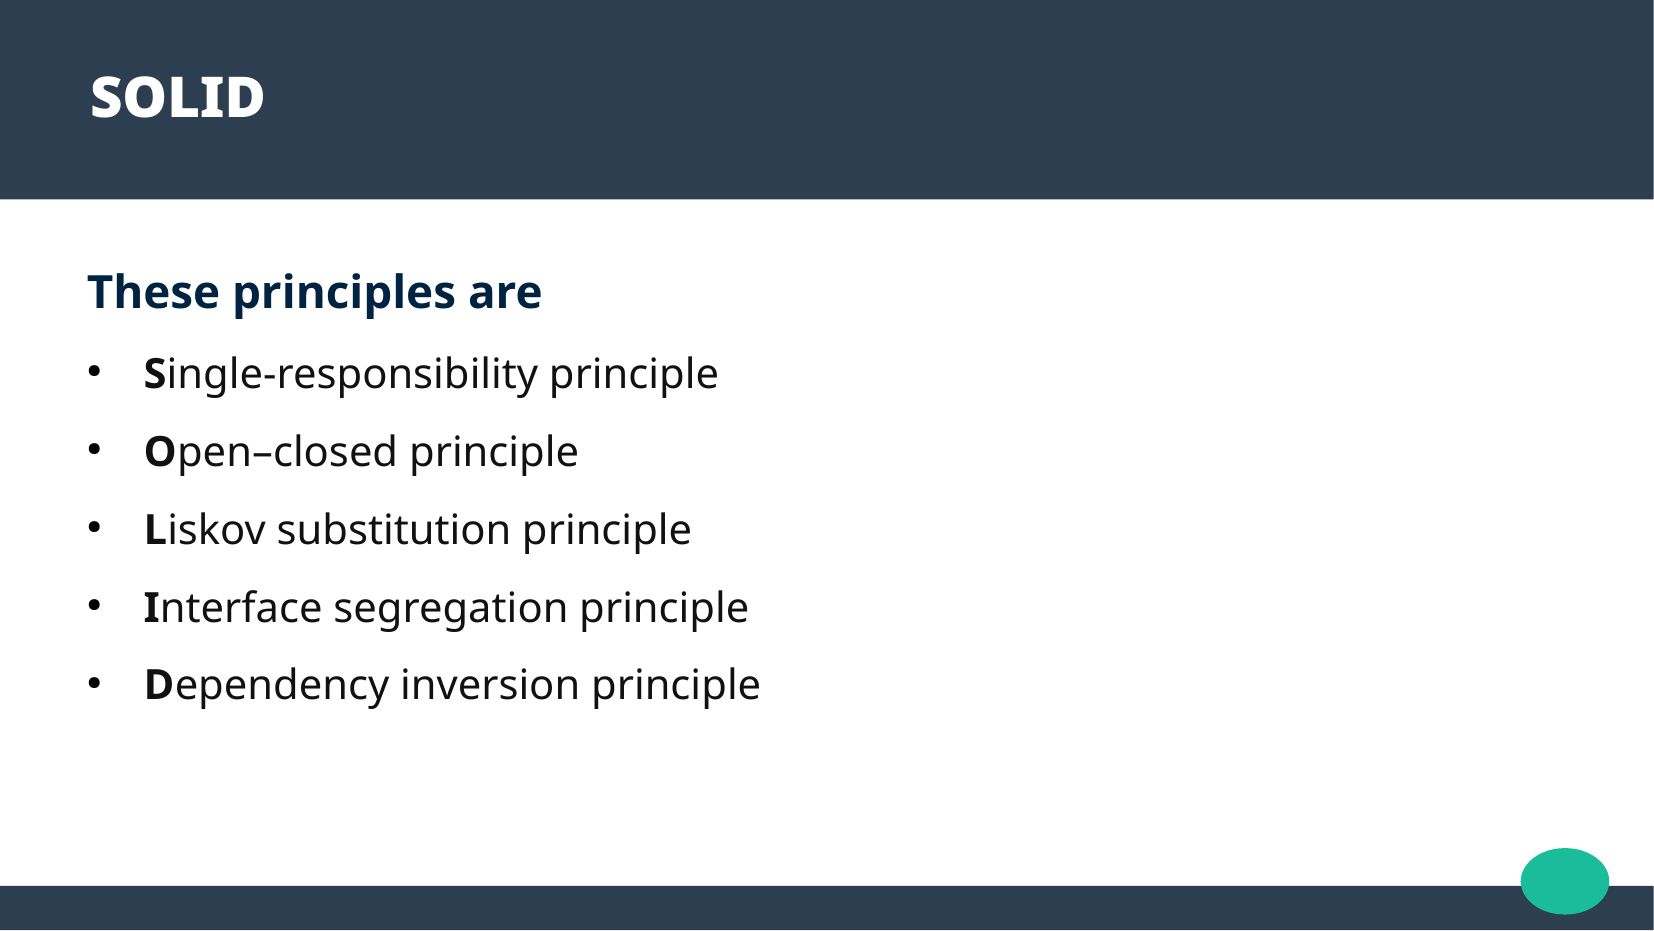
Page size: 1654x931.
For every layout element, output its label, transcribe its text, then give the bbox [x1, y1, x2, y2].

subtitle These principles are Single-responsibility principle Open–closed principle Liskov substitution principle Interface segregation principle Dependency inversion principle [86, 260, 1576, 790]
title SOLID [90, 37, 1595, 155]
